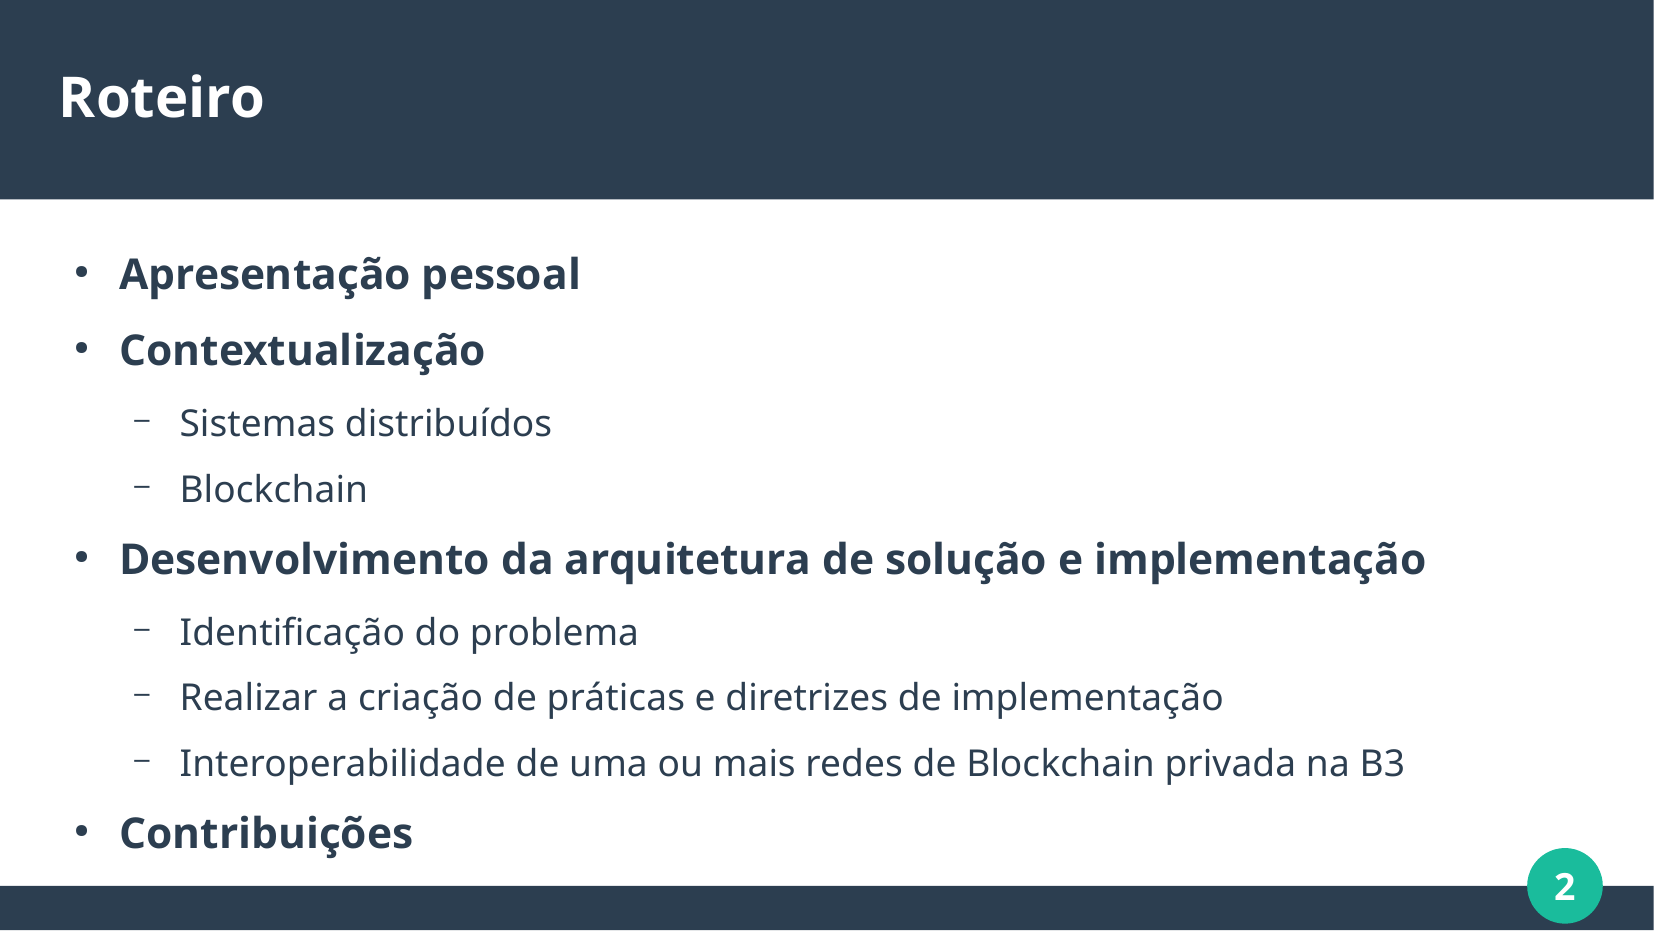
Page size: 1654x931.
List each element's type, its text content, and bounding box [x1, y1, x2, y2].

title Roteiro [59, 37, 1595, 156]
list Apresentação pessoal Contextualização Sistemas distribuídos Blockchain Desenvolvimento da arquitetura de solução e implementação Identificação do problema Realizar a criação de práticas e diretrizes de implementação Interoperabilidade de uma ou mais redes de Blockchain privada na B3 Contribuições [59, 243, 1595, 864]
